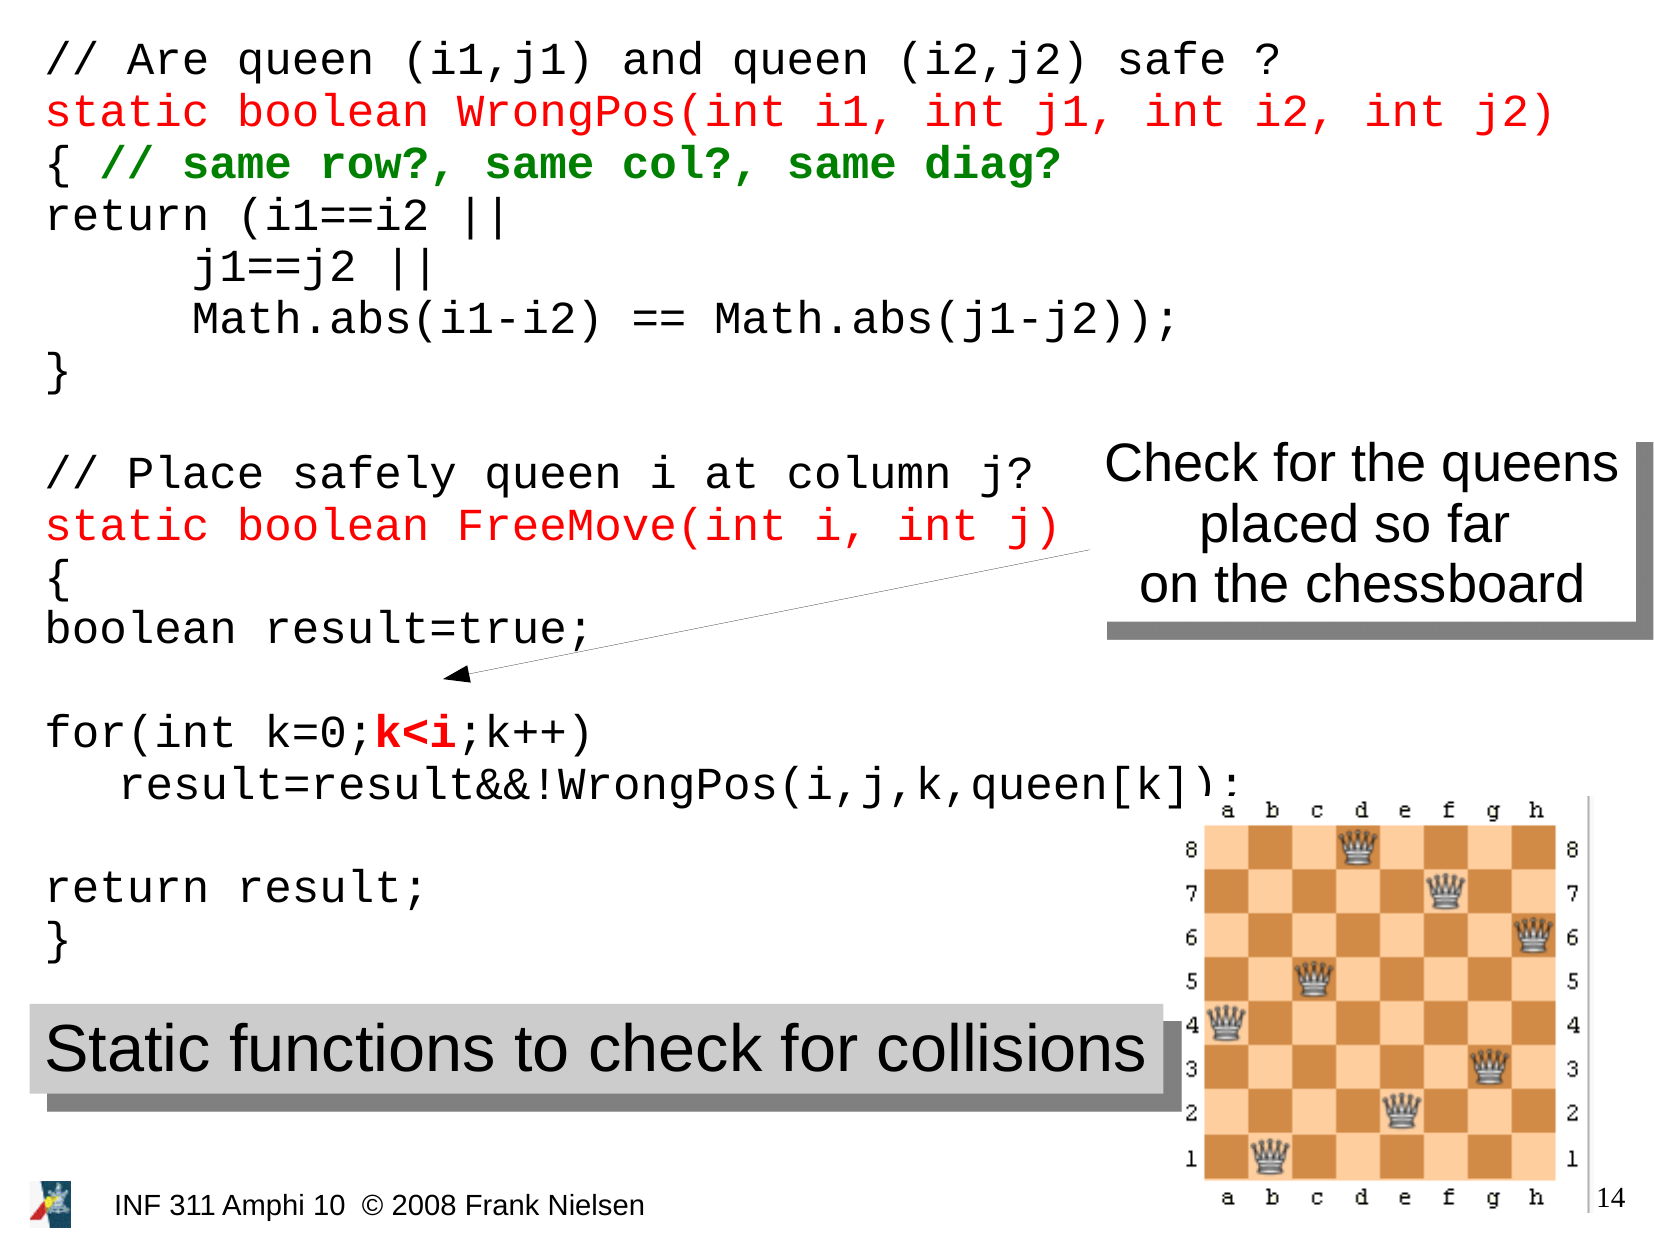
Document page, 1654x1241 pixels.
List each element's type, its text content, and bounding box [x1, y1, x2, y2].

text_box Static functions to check for collisions [29, 1003, 1164, 1094]
picture [1181, 796, 1594, 1213]
picture [29, 1181, 71, 1228]
text_box Check for the queens placed so far on the chessboard [1089, 425, 1636, 622]
text_box // Are queen (i1,j1) and queen (i2,j2) safe ? static boolean WrongPos(int i1, int j1, int i2, int j2) { // same row?, same col?, same diag? return (i1==i2 || j1==j2 || Math.abs(i1-i2) == Math.abs(j1-j2)); } // Place safely queen i at column j? static boolean FreeMove(int i, int j) { boolean result=true; for(int k=0;k<i;k++) result=result&&!WrongPos(i,j,k,queen[k]); return result; } [29, 29, 1572, 929]
